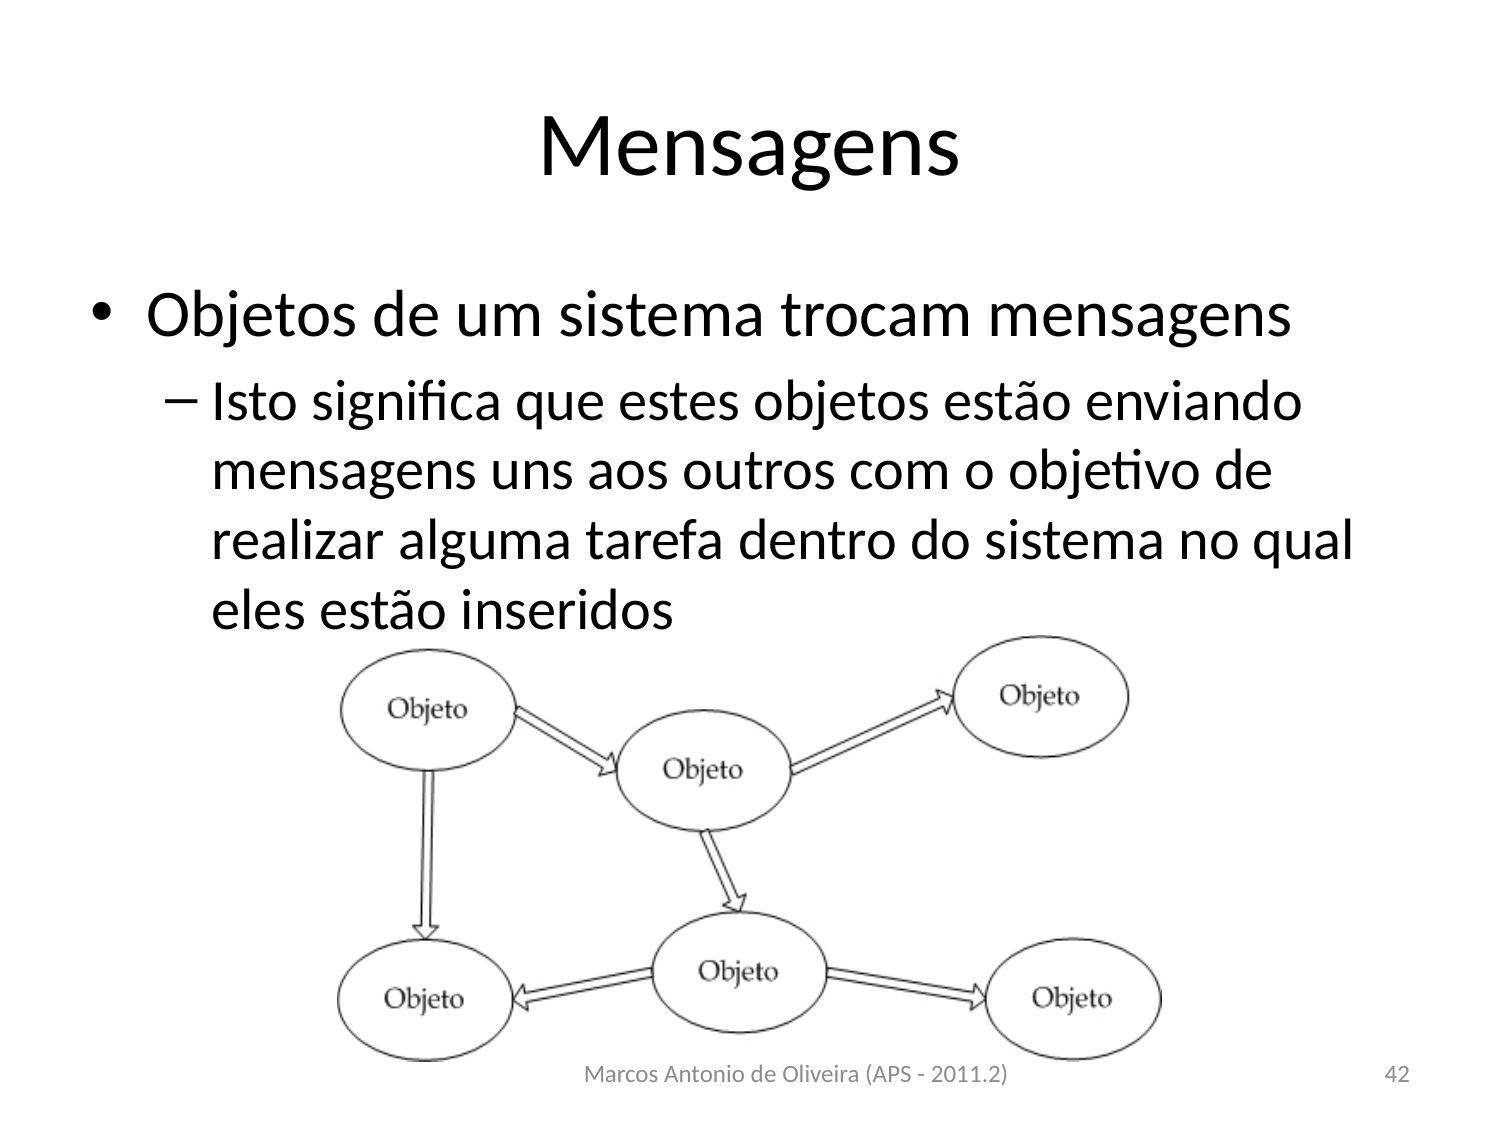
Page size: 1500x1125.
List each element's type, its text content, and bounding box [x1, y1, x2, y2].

slide_number <número> [1074, 1042, 1425, 1103]
title Mensagens [75, 45, 1425, 233]
list Objetos de um sistema trocam mensagens Isto significa que estes objetos estão enviando mensagens uns aos outros com o objetivo de realizar alguma tarefa dentro do sistema no qual eles estão inseridos [75, 262, 1425, 1005]
picture [337, 1005, 1162, 1062]
footer Marcos Antonio de Oliveira (APS - 2011.2) [512, 1042, 1074, 1103]
